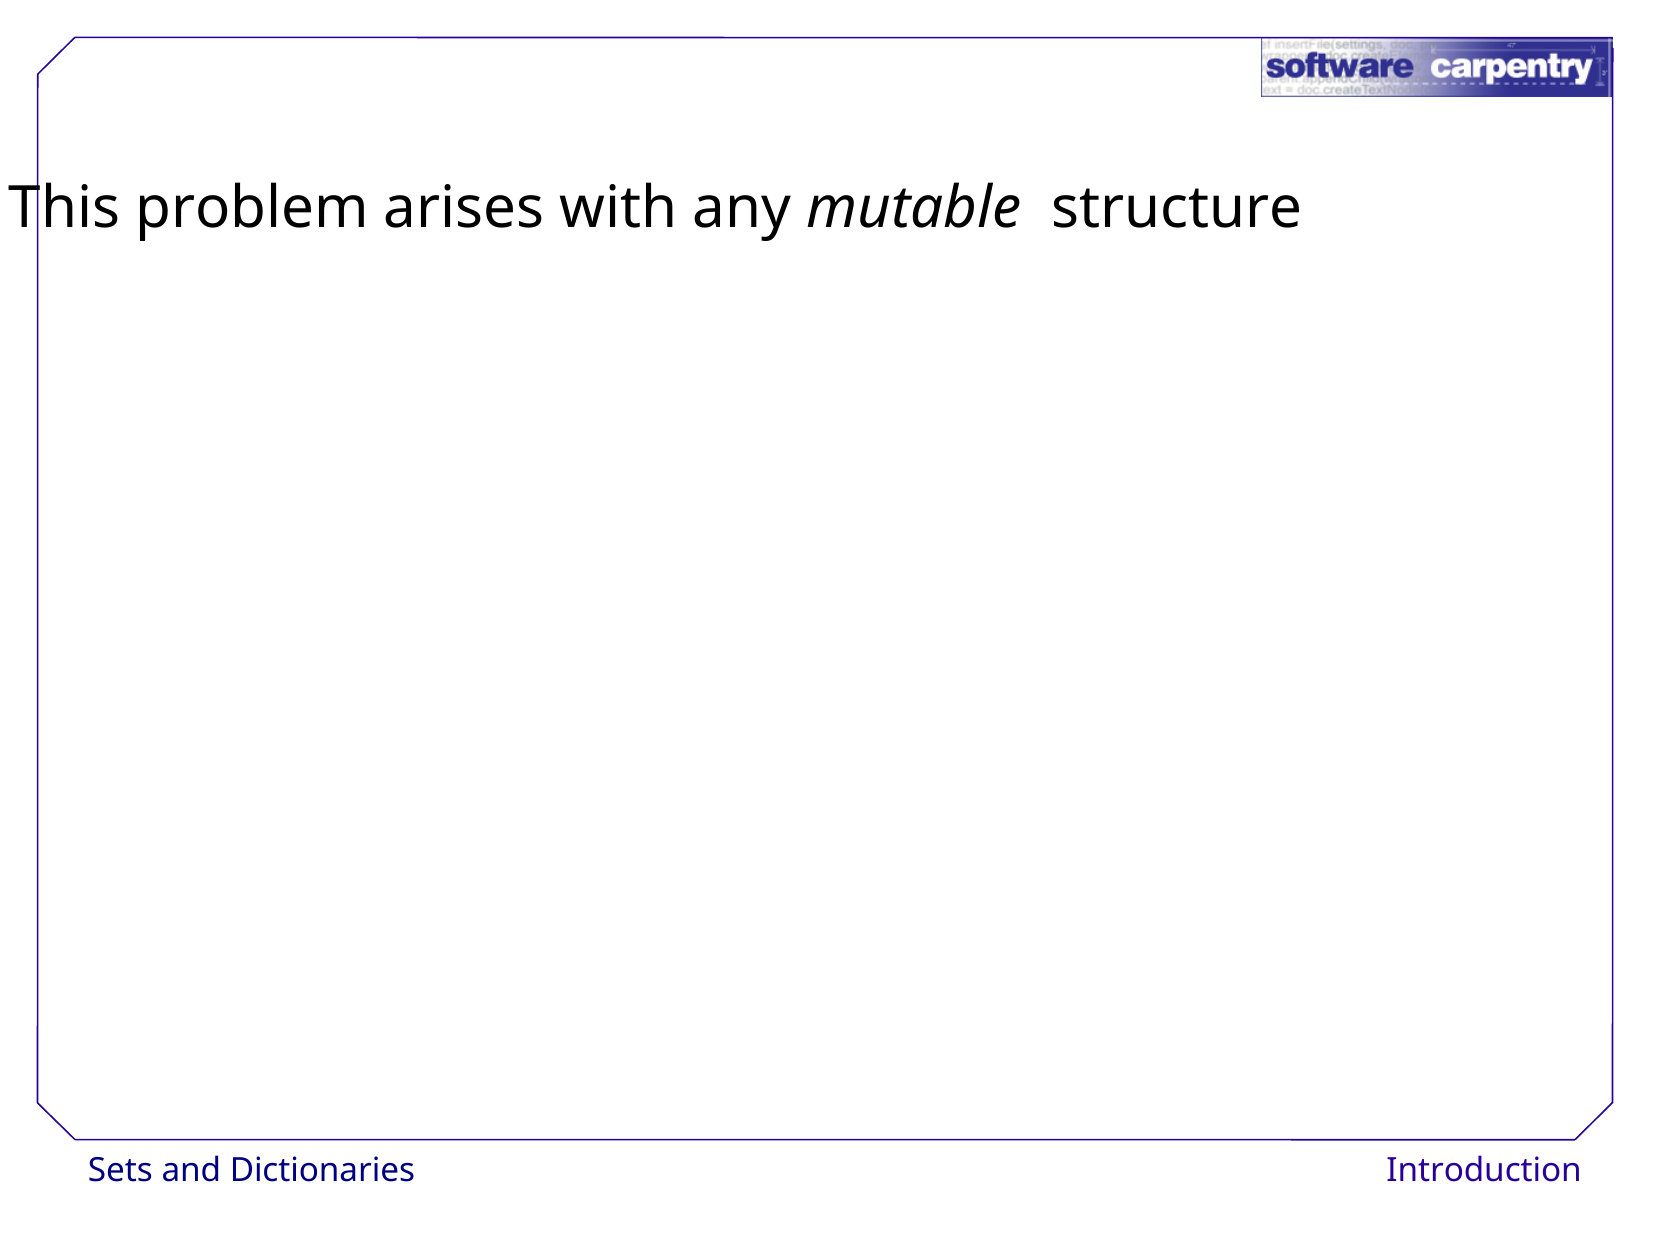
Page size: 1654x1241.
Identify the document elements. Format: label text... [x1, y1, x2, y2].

picture [1261, 39, 1613, 97]
text_box This problem arises with any mutable structure [0, 126, 1468, 248]
